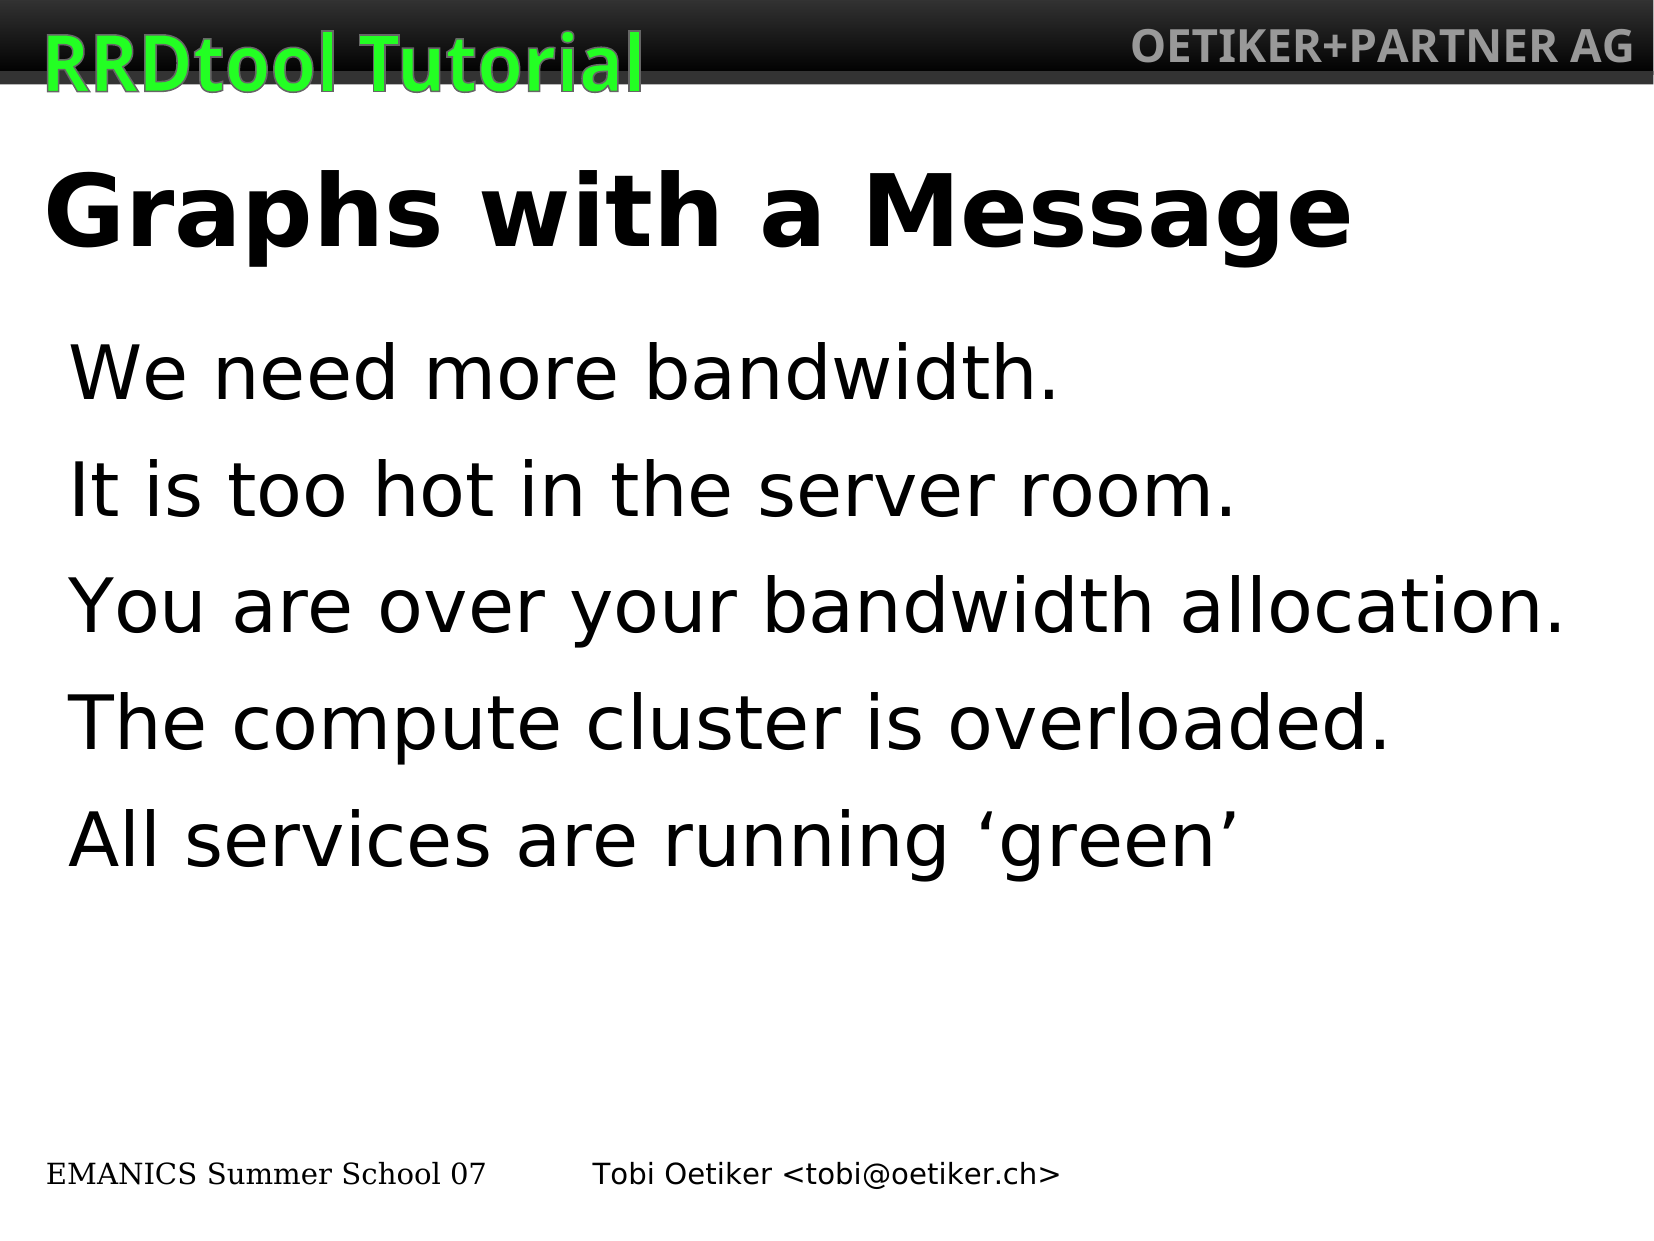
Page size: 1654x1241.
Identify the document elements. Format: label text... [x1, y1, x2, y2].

list We need more bandwidth. It is too hot in the server room. You are over your bandwidth allocation. The compute cluster is overloaded. All services are running ‘green’ [50, 329, 1571, 1099]
title Graphs with a Message [43, 137, 1582, 287]
